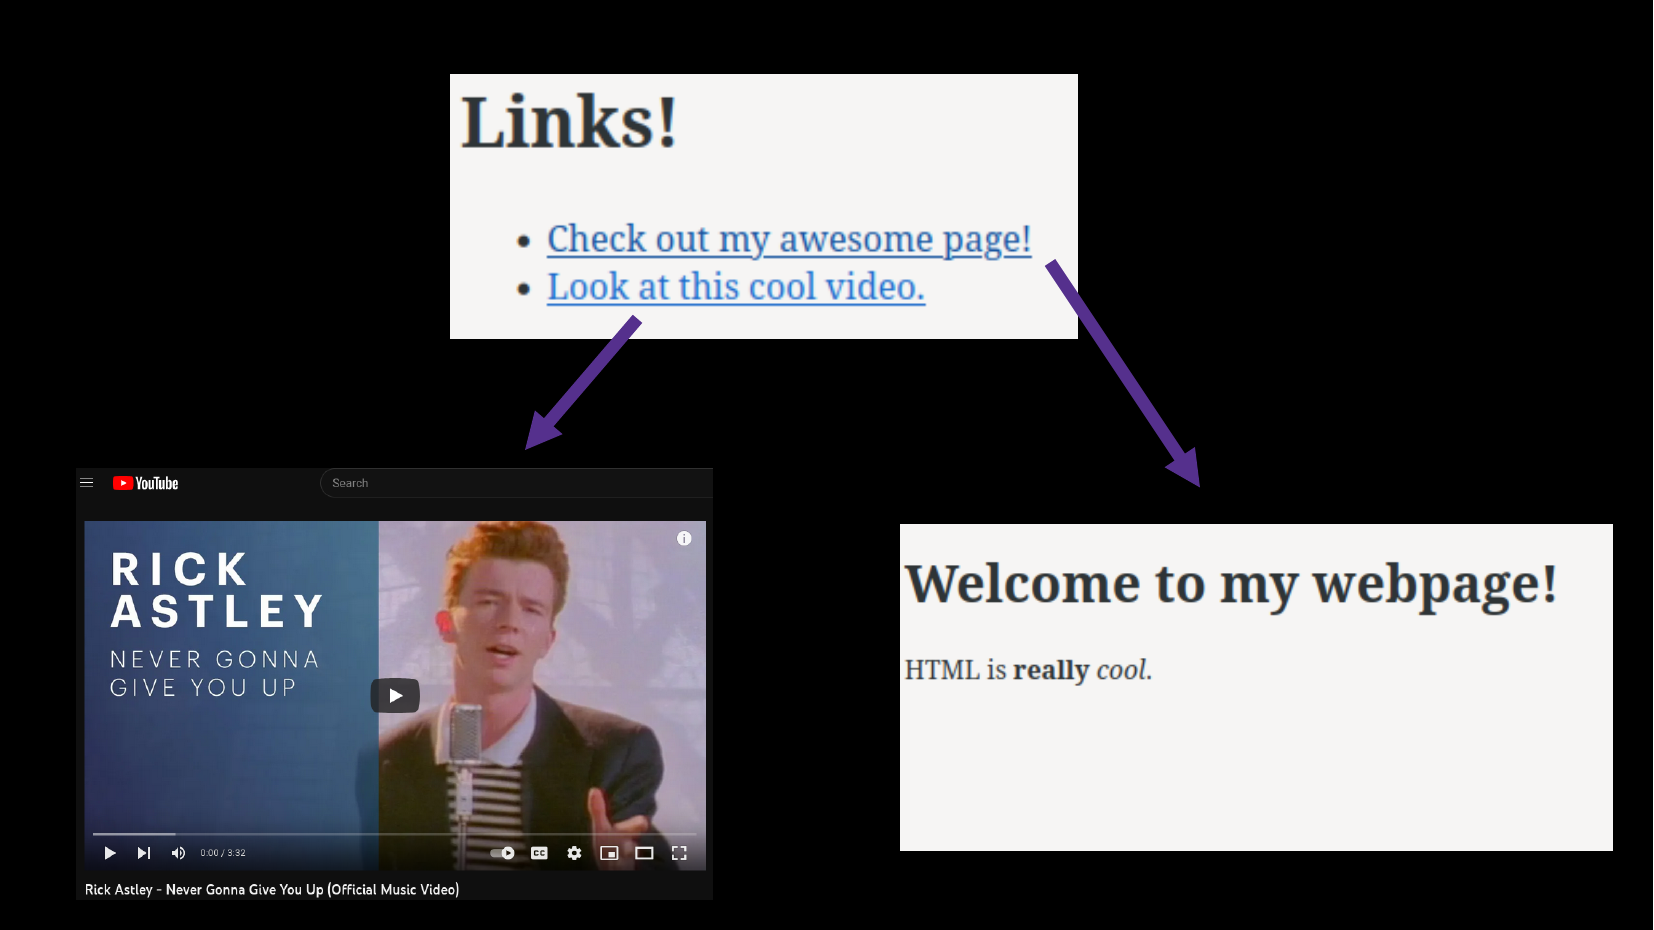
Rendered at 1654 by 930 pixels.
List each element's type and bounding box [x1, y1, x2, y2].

picture [450, 74, 1078, 340]
picture [900, 524, 1613, 851]
picture [76, 468, 713, 901]
